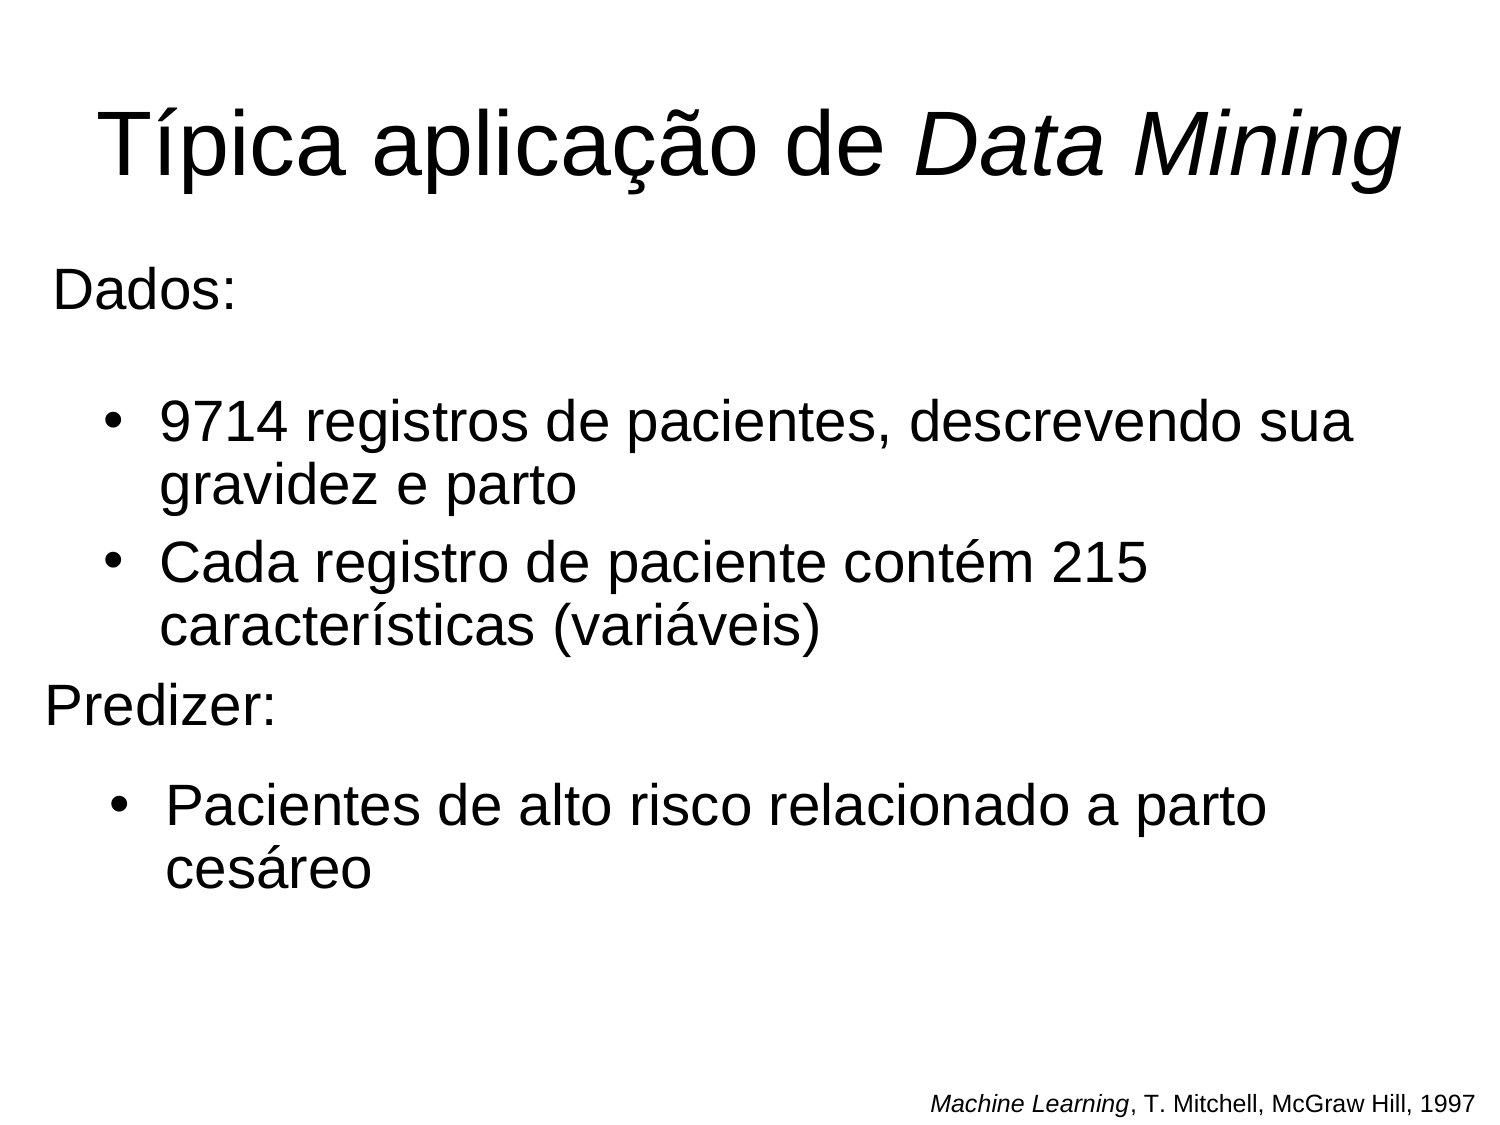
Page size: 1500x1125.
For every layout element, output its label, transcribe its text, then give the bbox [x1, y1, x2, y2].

text_box Machine Learning, T. Mitchell, McGraw Hill, 1997 [915, 1079, 1500, 1125]
list 9714 registros de pacientes, descrevendo sua gravidez e parto Cada registro de paciente contém 215 características (variáveis) [88, 383, 1439, 666]
title Típica aplicação de Data Mining [75, 45, 1426, 233]
text_box Dados: [37, 251, 1388, 325]
text_box Predizer: [29, 667, 1380, 741]
text_box Pacientes de alto risco relacionado a parto cesáreo [94, 767, 1445, 892]
